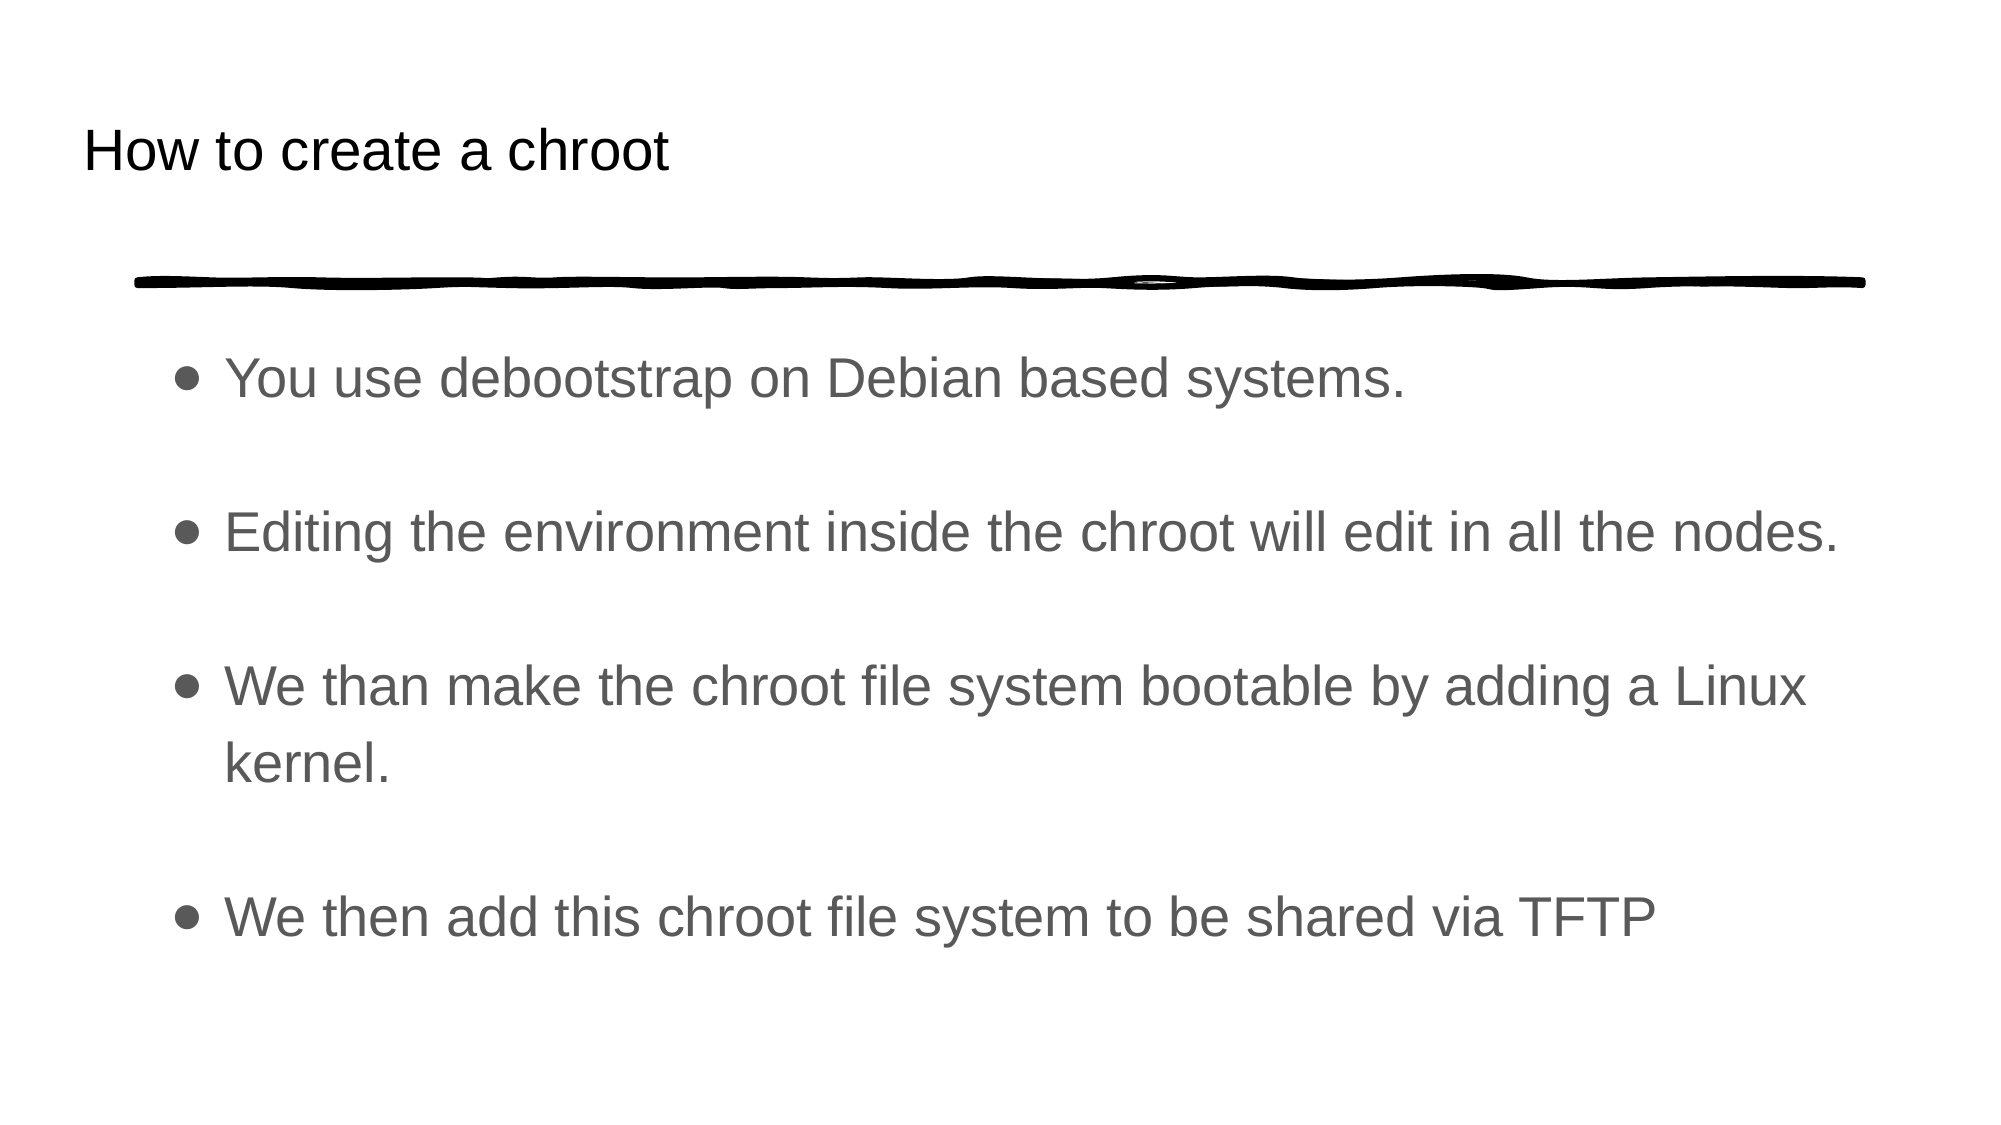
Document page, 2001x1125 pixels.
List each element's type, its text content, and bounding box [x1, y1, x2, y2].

list You use debootstrap on Debian based systems. Editing the environment inside the chroot will edit in all the nodes. We than make the chroot file system bootable by adding a Linux kernel. We then add this chroot file system to be shared via TFTP [137, 316, 1863, 1014]
title How to create a chroot [68, 97, 1932, 223]
